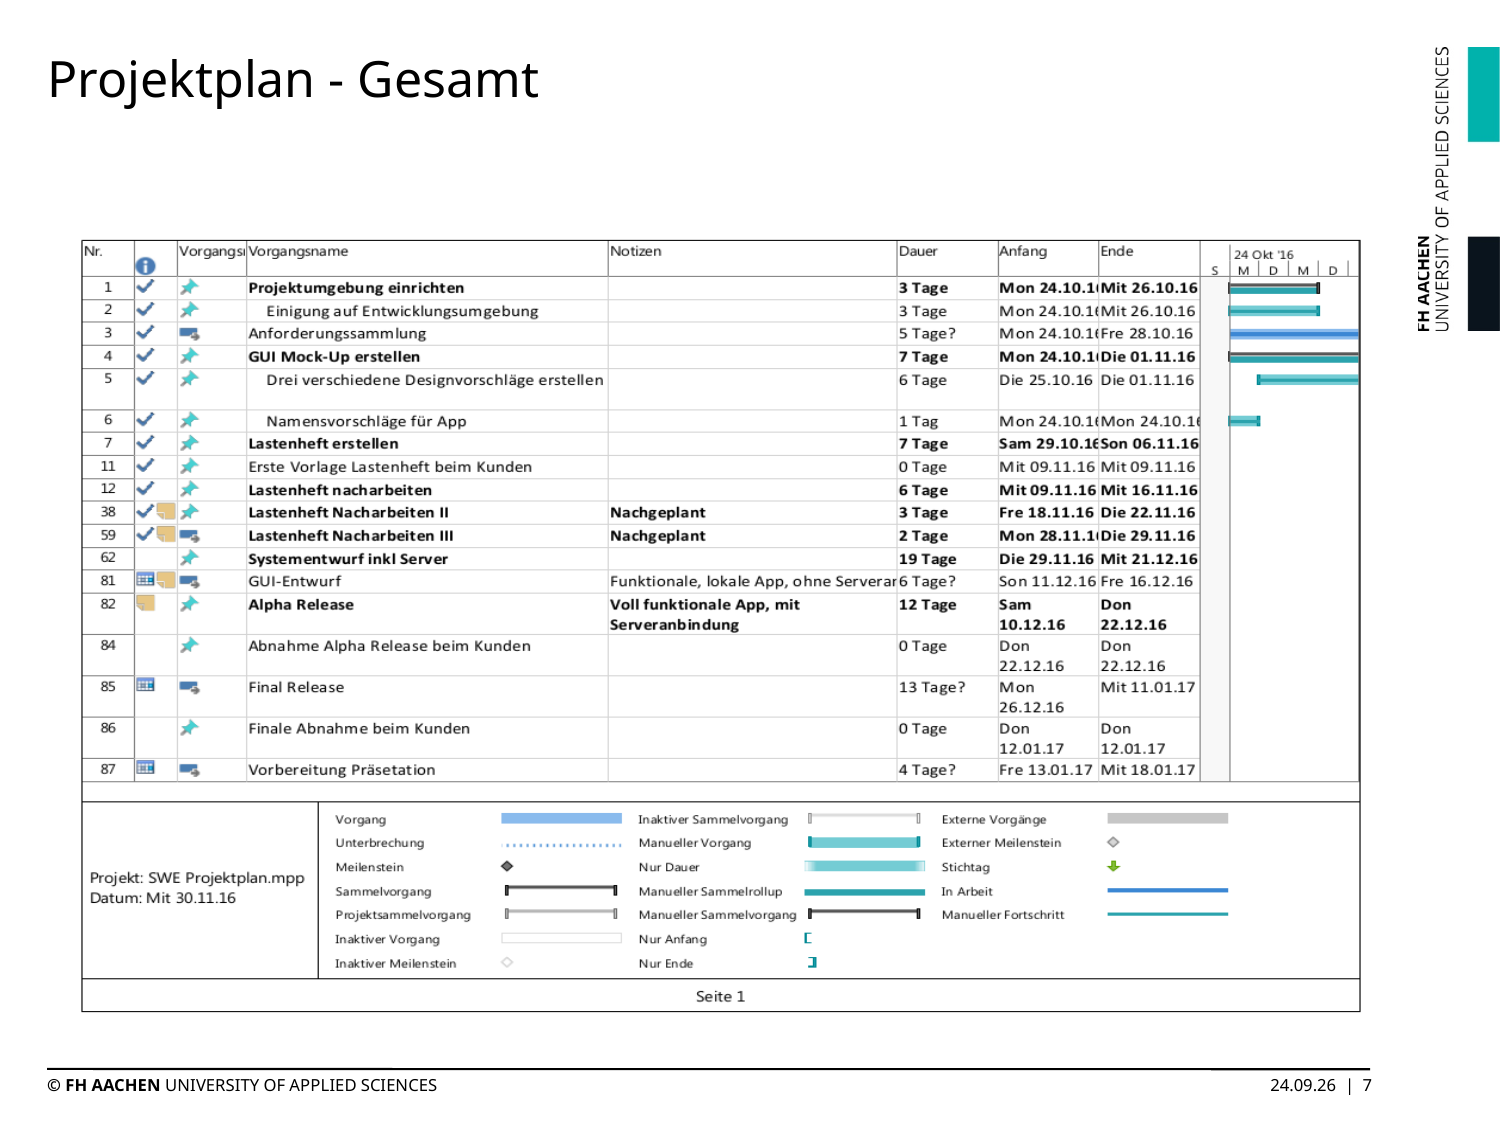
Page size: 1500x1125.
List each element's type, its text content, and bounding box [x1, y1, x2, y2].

title Projektplan - Gesamt [47, 47, 1370, 130]
picture [23, 47, 1500, 1063]
